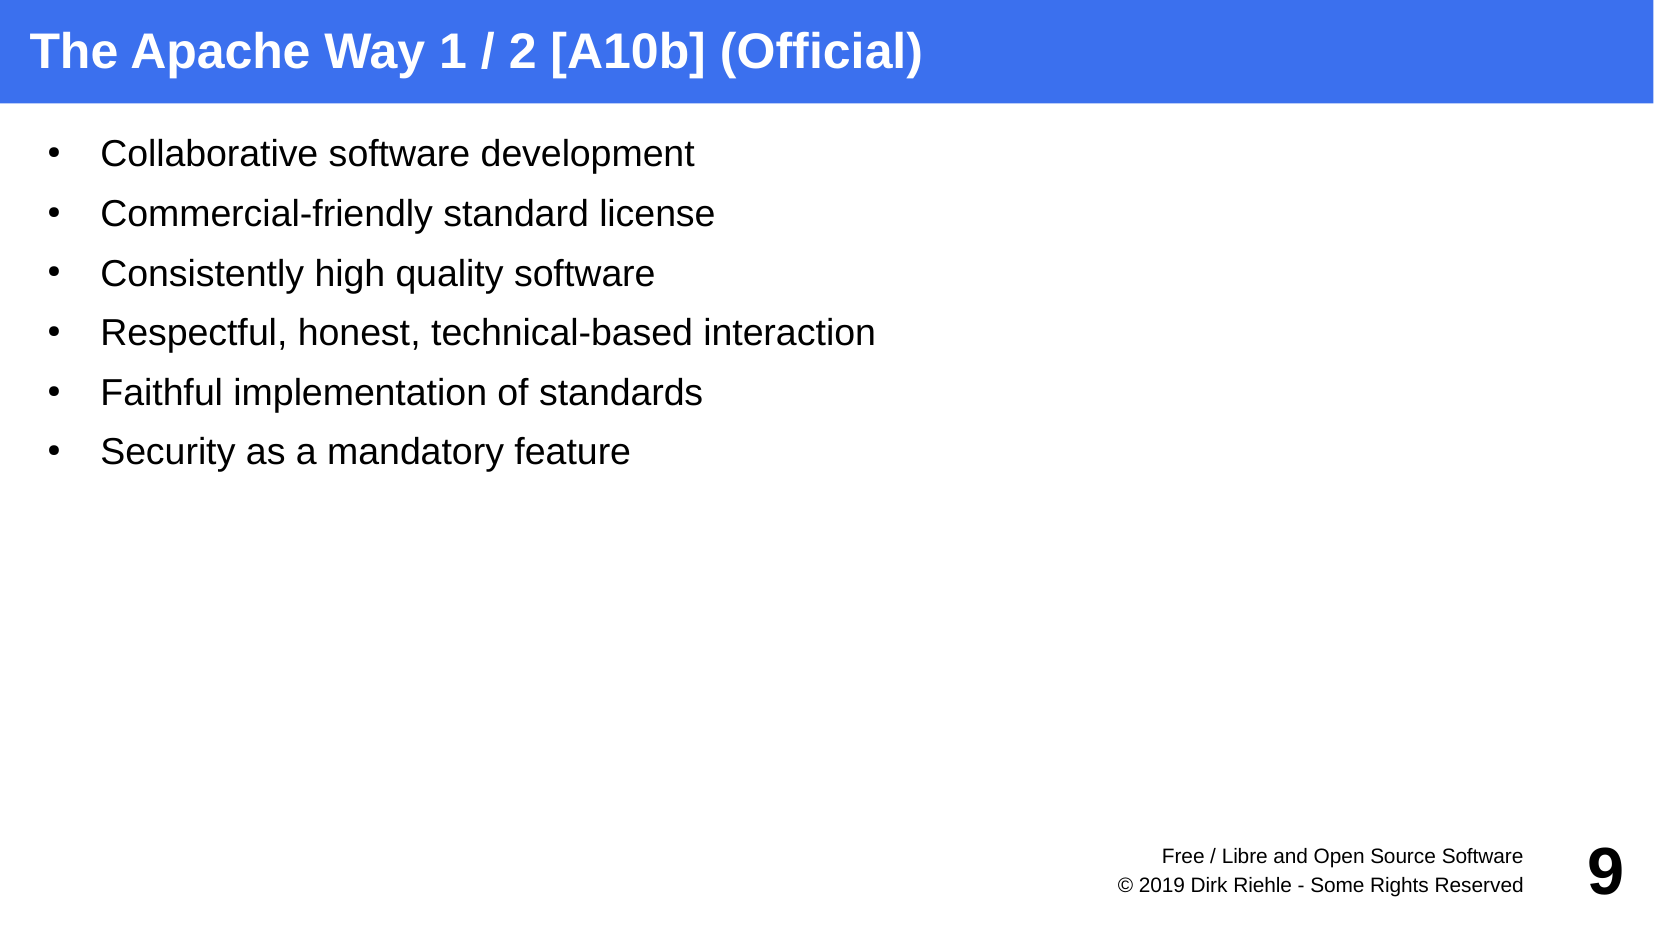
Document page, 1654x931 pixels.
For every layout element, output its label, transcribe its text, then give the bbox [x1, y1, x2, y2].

list Collaborative software development Commercial-friendly standard license Consistently high quality software Respectful, honest, technical-based interaction Faithful implementation of standards Security as a mandatory feature [29, 132, 1625, 813]
title The Apache Way 1 / 2 [A10b] (Official) [0, 0, 1654, 104]
